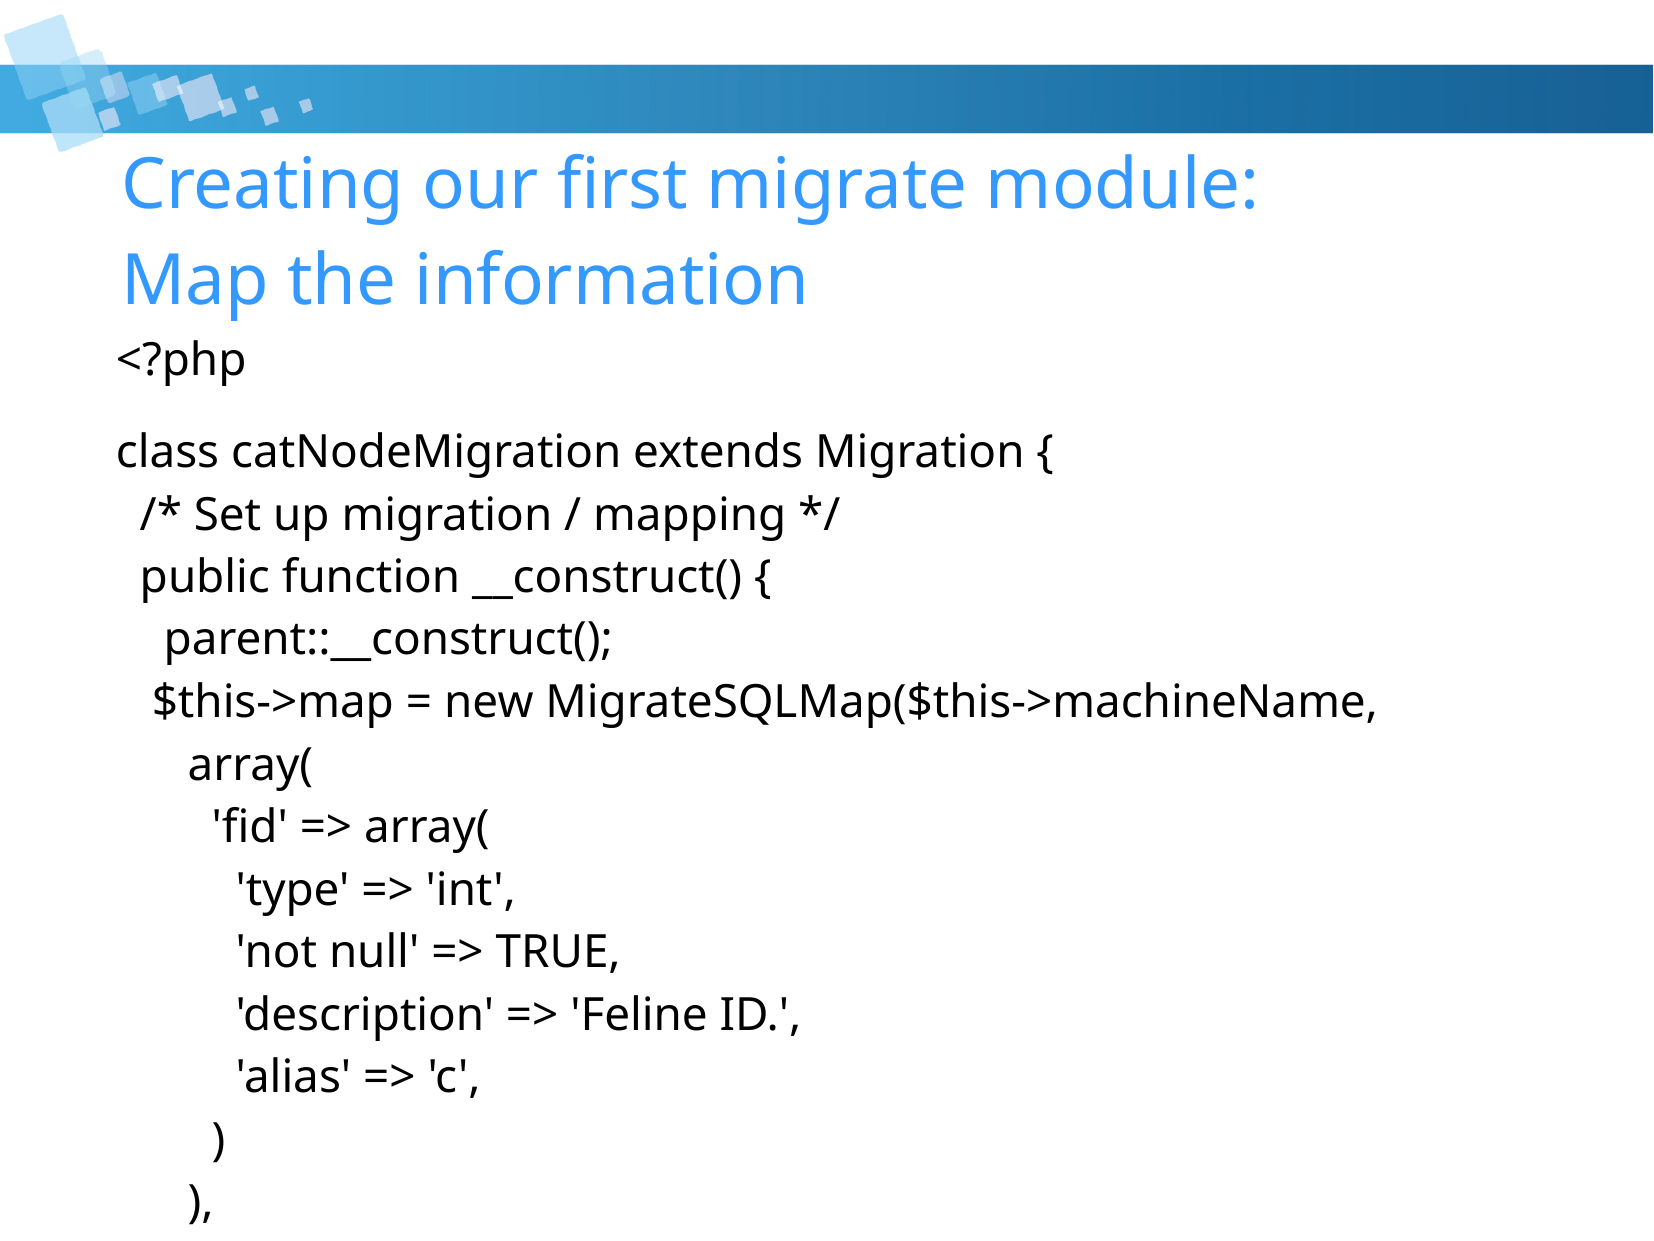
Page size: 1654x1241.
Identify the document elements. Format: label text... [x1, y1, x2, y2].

title Creating our first migrate module: Map the information [121, 125, 1534, 326]
list <?php class catNodeMigration extends Migration { /* Set up migration / mapping */ public function __construct() { parent::__construct(); $this->map = new MigrateSQLMap($this->machineName, array( 'fid' => array( 'type' => 'int', 'not null' => TRUE, 'description' => 'Feline ID.', 'alias' => 'c', ) ), MigrateDestinationNode::getKeySchema() ); [45, 326, 1636, 1241]
picture [0, 0, 1653, 1238]
